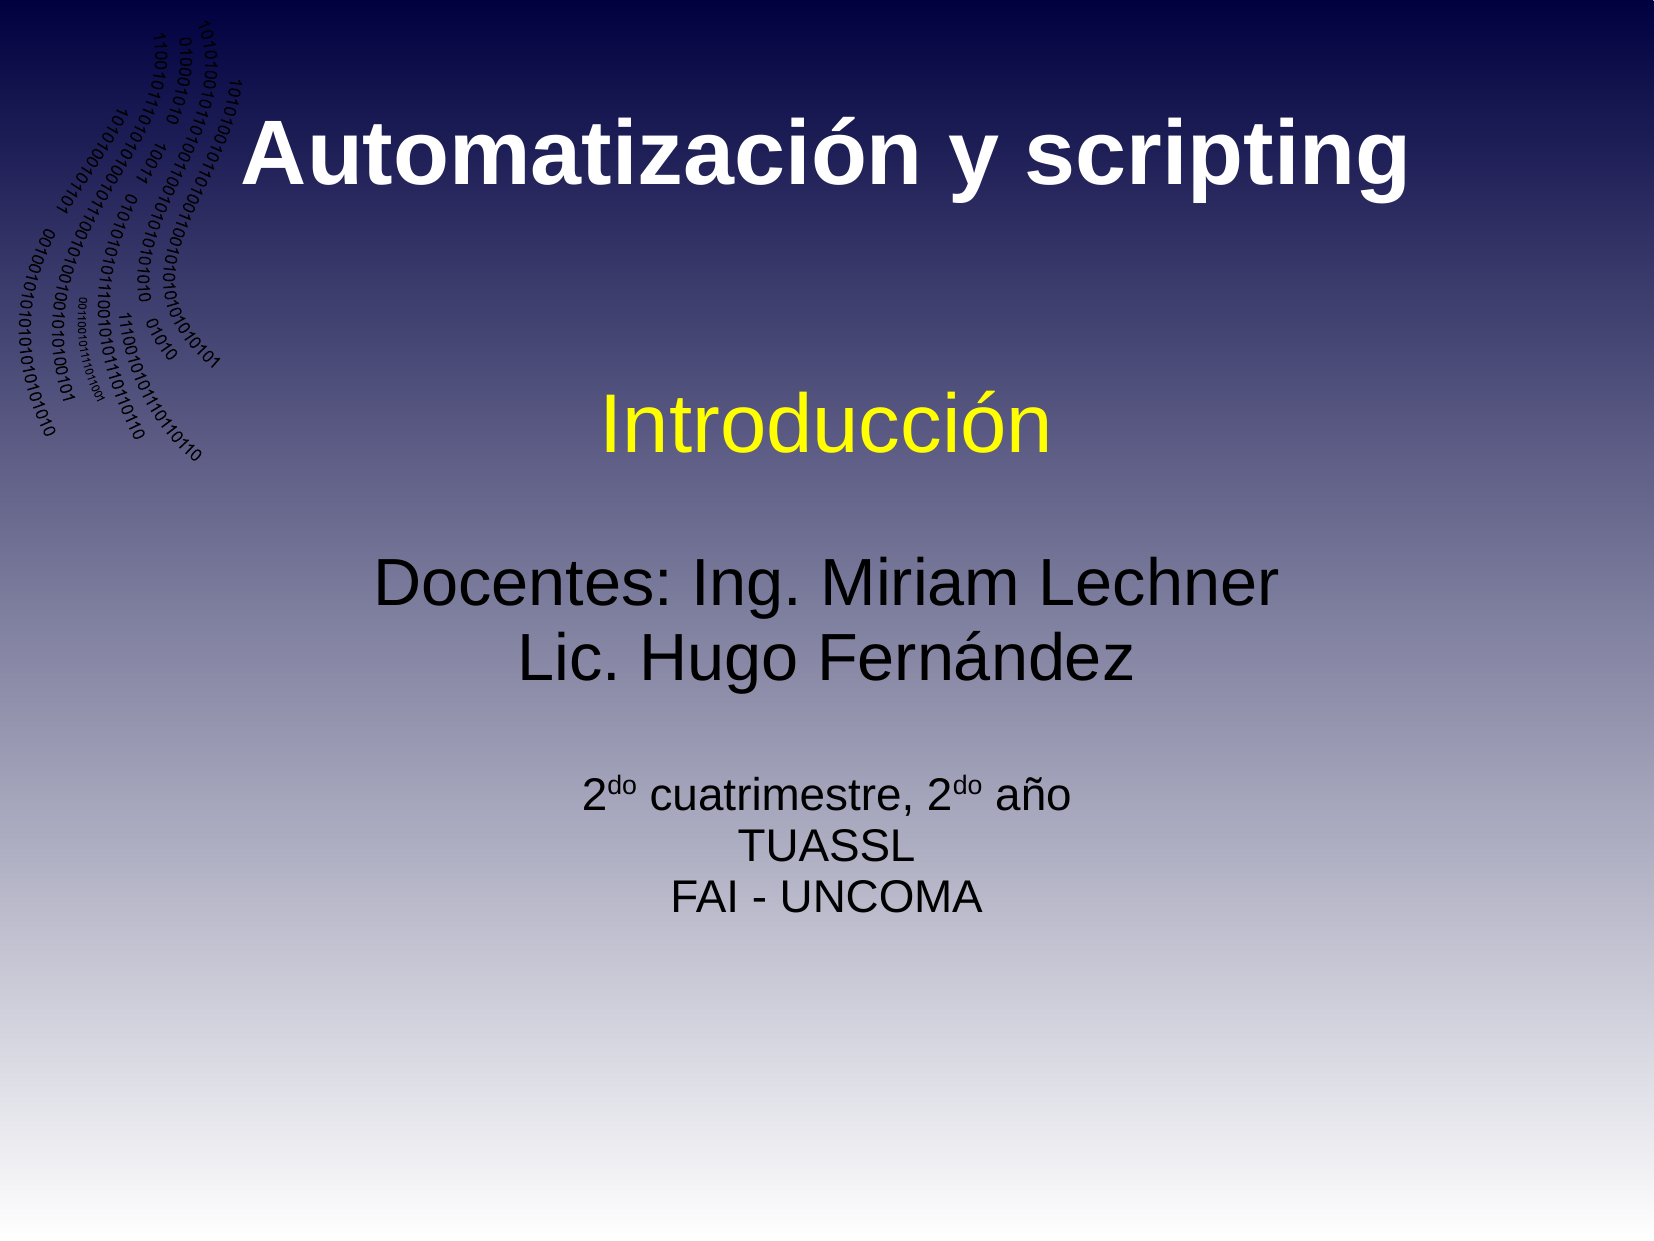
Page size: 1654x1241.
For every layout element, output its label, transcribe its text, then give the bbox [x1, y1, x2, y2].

picture [18, 20, 243, 461]
title Automatización y scripting [243, 49, 1571, 257]
subtitle Introducción Docentes: Ing. Miriam Lechner Lic. Hugo Fernández 2do cuatrimestre, 2do año TUASSL FAI - UNCOMA [82, 290, 1571, 1010]
